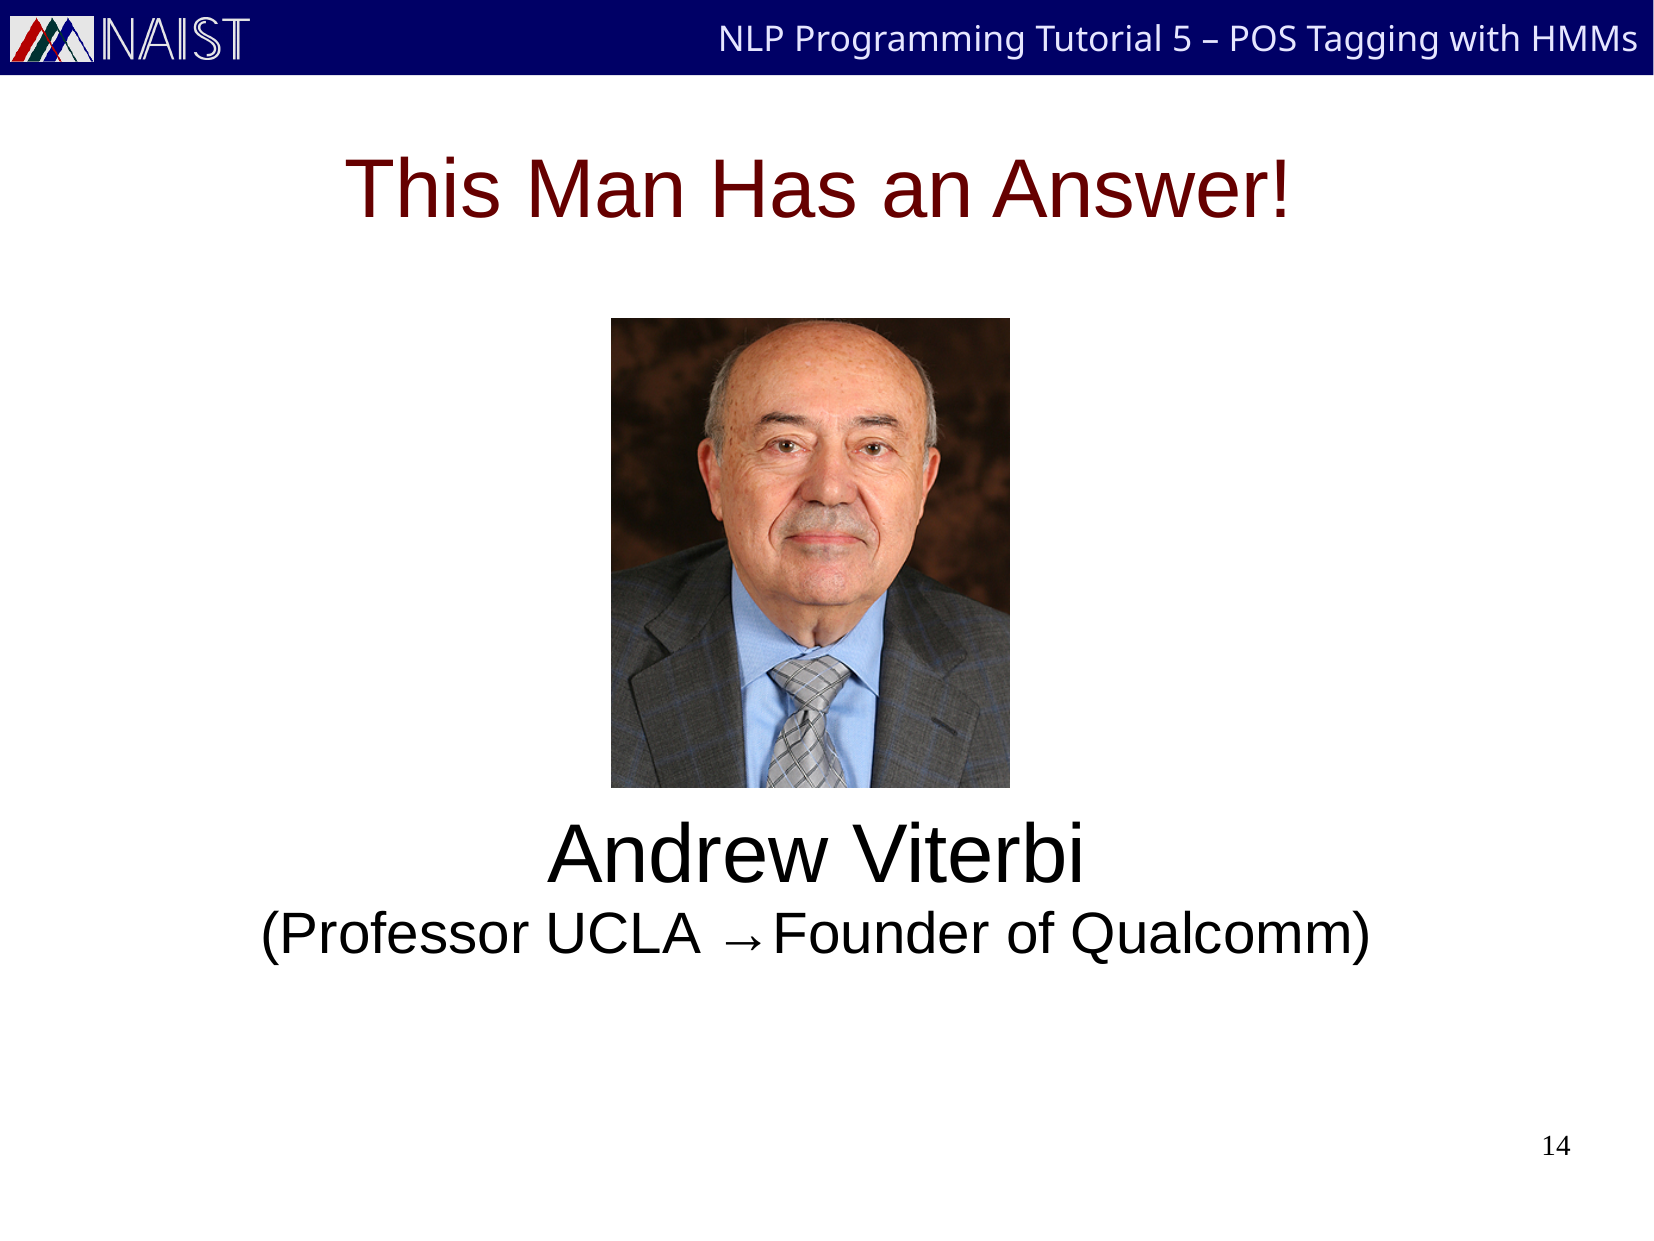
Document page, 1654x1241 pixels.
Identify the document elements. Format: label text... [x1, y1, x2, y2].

picture [102, 17, 251, 60]
title This Man Has an Answer! [75, 92, 1564, 285]
picture [611, 318, 1010, 788]
picture [10, 16, 94, 62]
list Andrew Viterbi (Professor UCLA →Founder of Qualcomm) [37, 807, 1526, 966]
